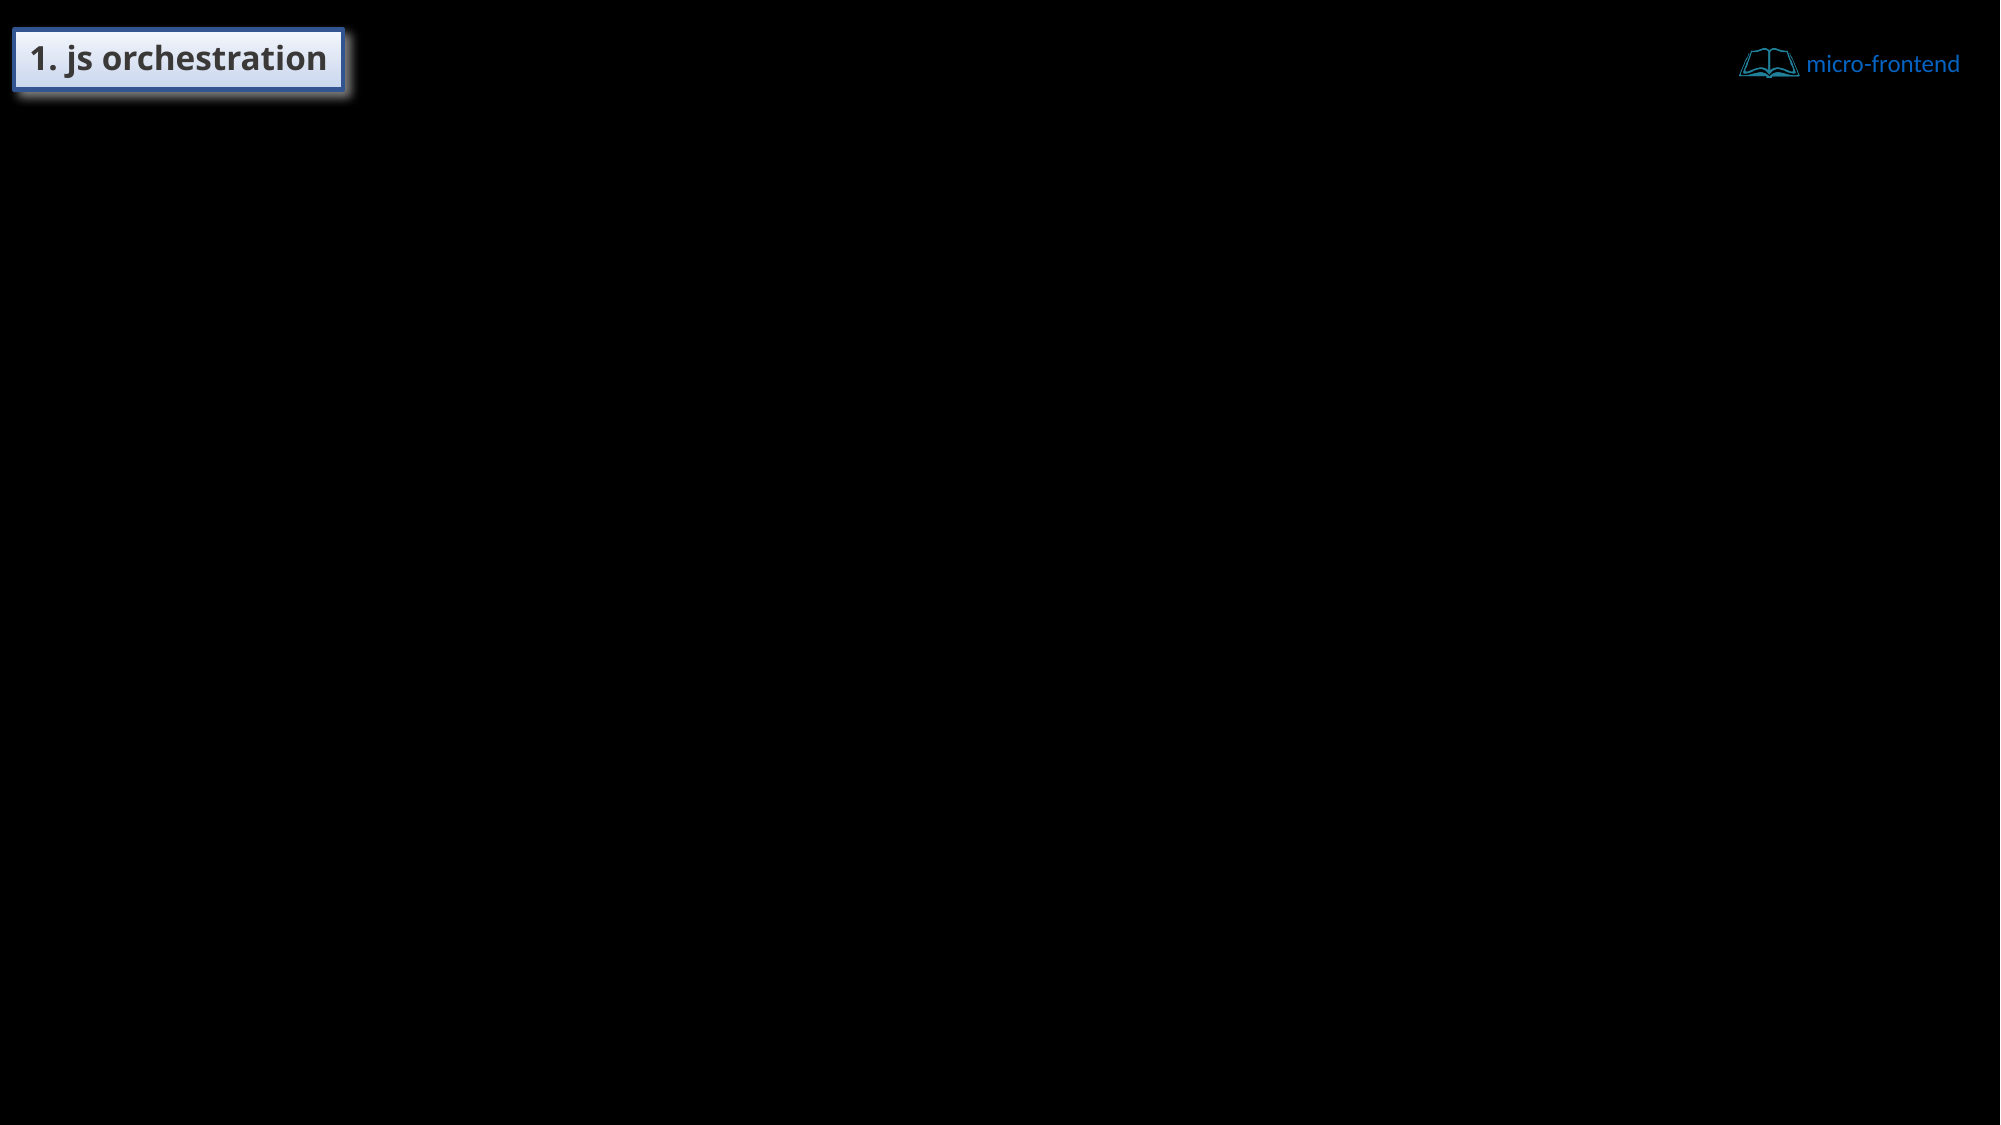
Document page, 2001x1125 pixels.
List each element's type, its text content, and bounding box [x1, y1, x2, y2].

text_box micro-frontend [1806, 47, 1962, 78]
picture [1737, 46, 1800, 80]
title 1. js orchestration [29, 29, 328, 90]
